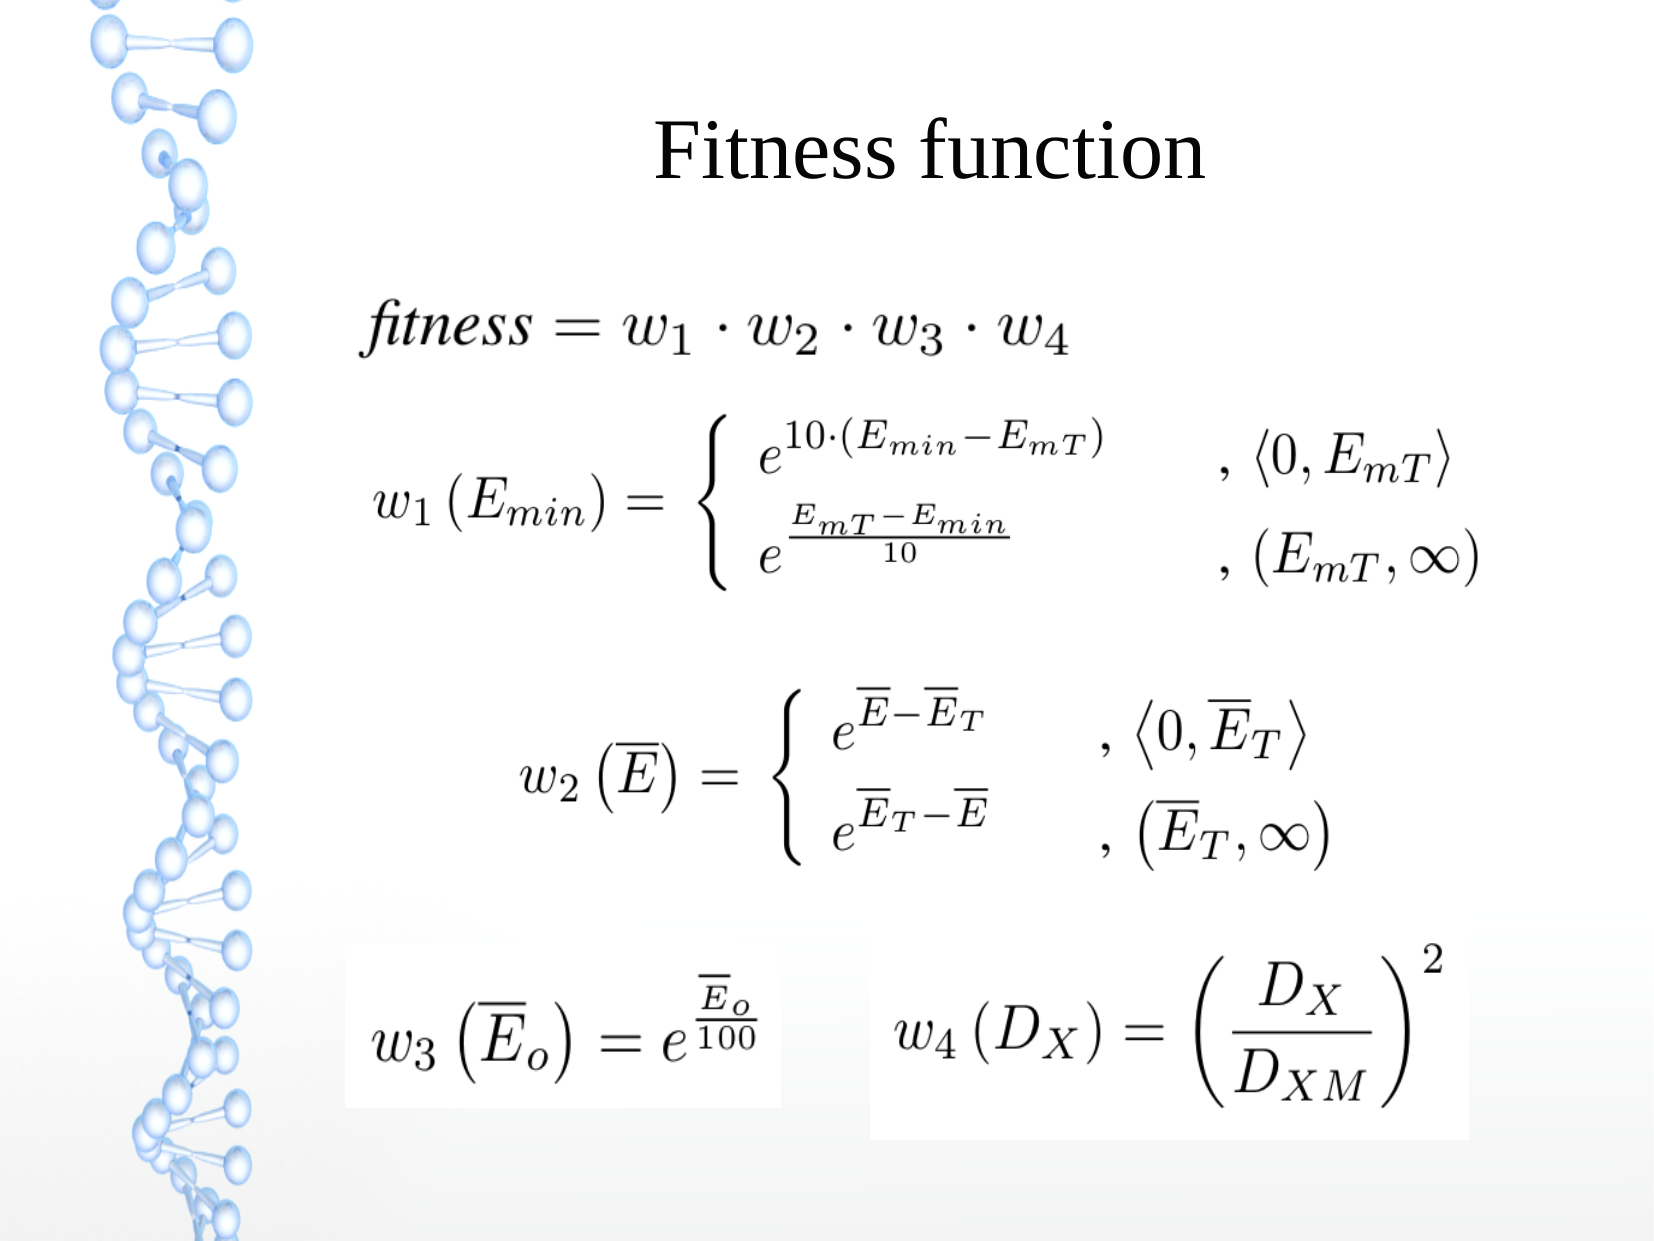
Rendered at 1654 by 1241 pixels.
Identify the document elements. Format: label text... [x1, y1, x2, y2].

picture [0, 0, 1654, 1241]
title Fitness function [265, 47, 1595, 252]
